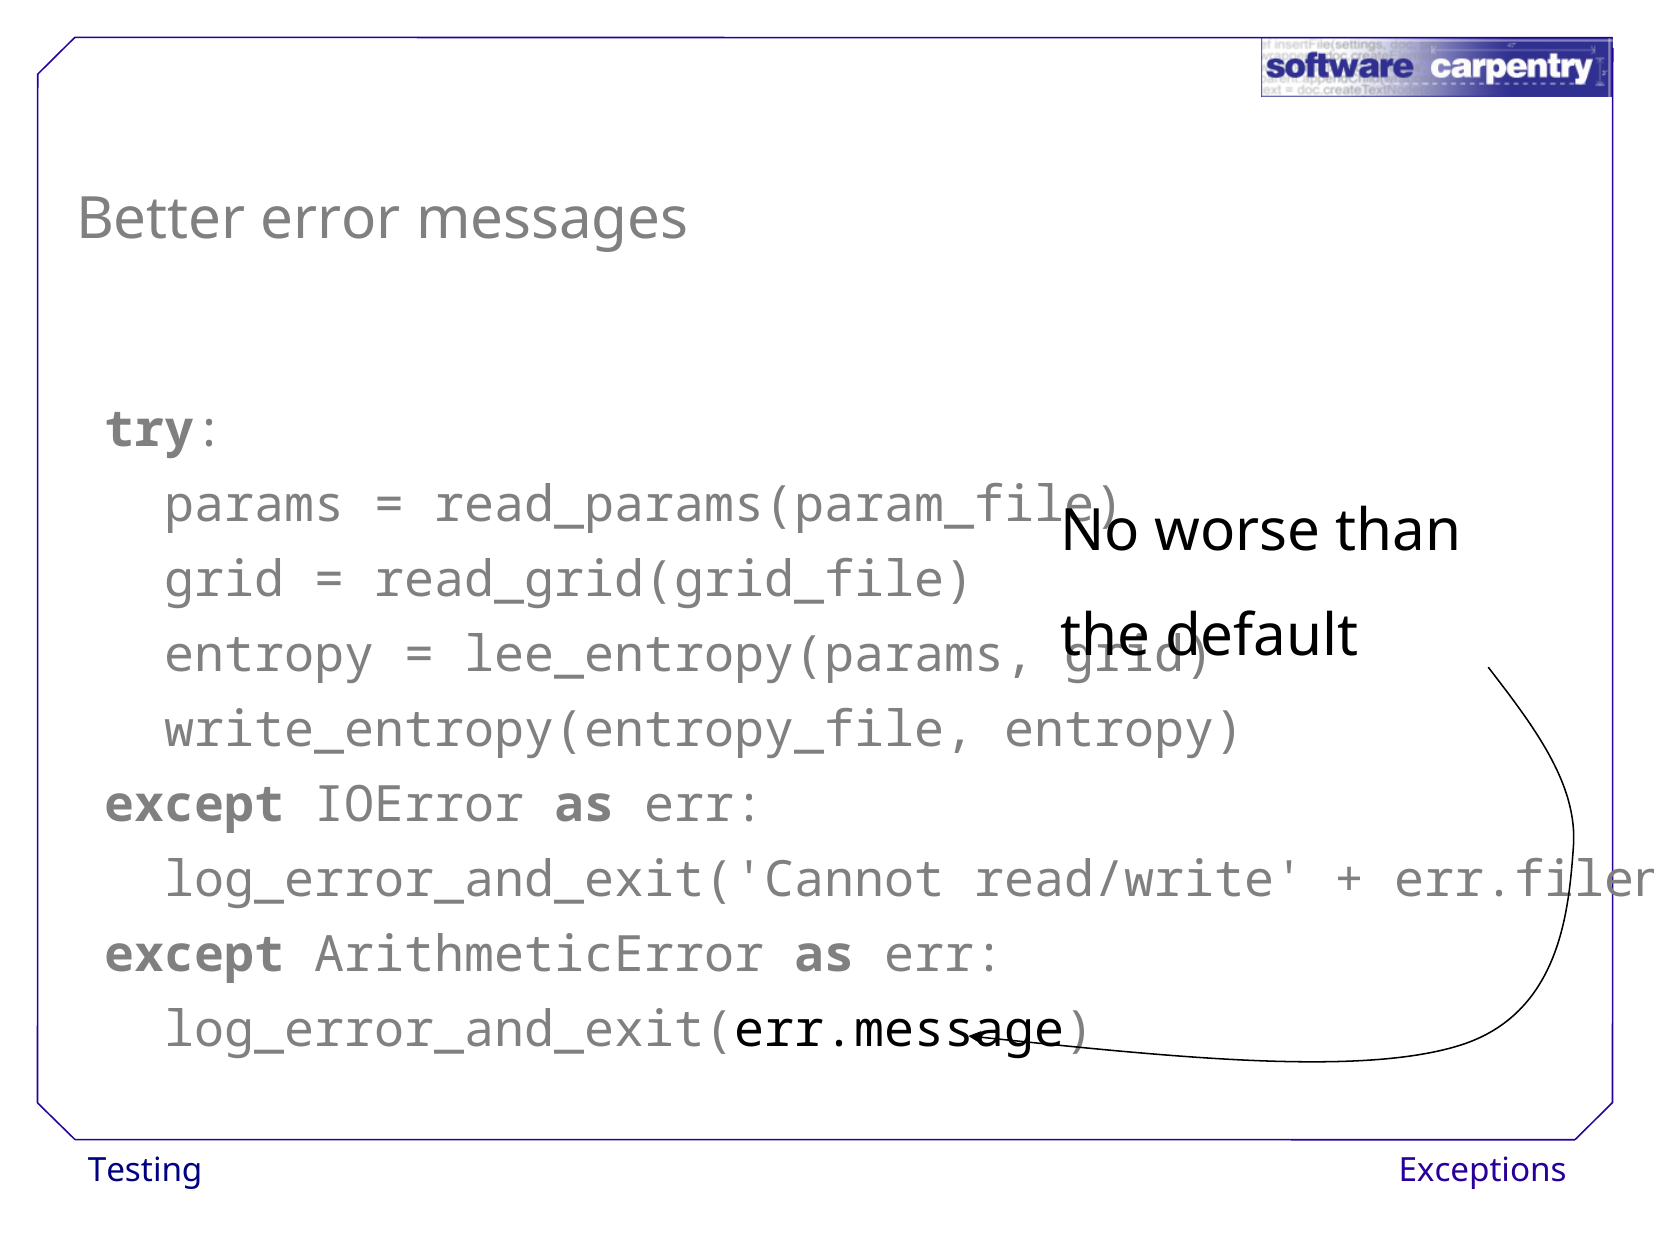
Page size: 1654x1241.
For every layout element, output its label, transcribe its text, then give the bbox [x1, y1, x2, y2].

text_box try: params = read_params(param_file) grid = read_grid(grid_file) entropy = lee_entropy(params, grid) write_entropy(entropy_file, entropy) except IOError as err: log_error_and_exit('Cannot read/write' + err.filename) except ArithmeticError as err: log_error_and_exit(err.message) [89, 374, 1512, 1093]
text_box No worse than the default [1045, 449, 1627, 676]
text_box Better error messages [61, 138, 854, 259]
picture [1261, 39, 1613, 97]
